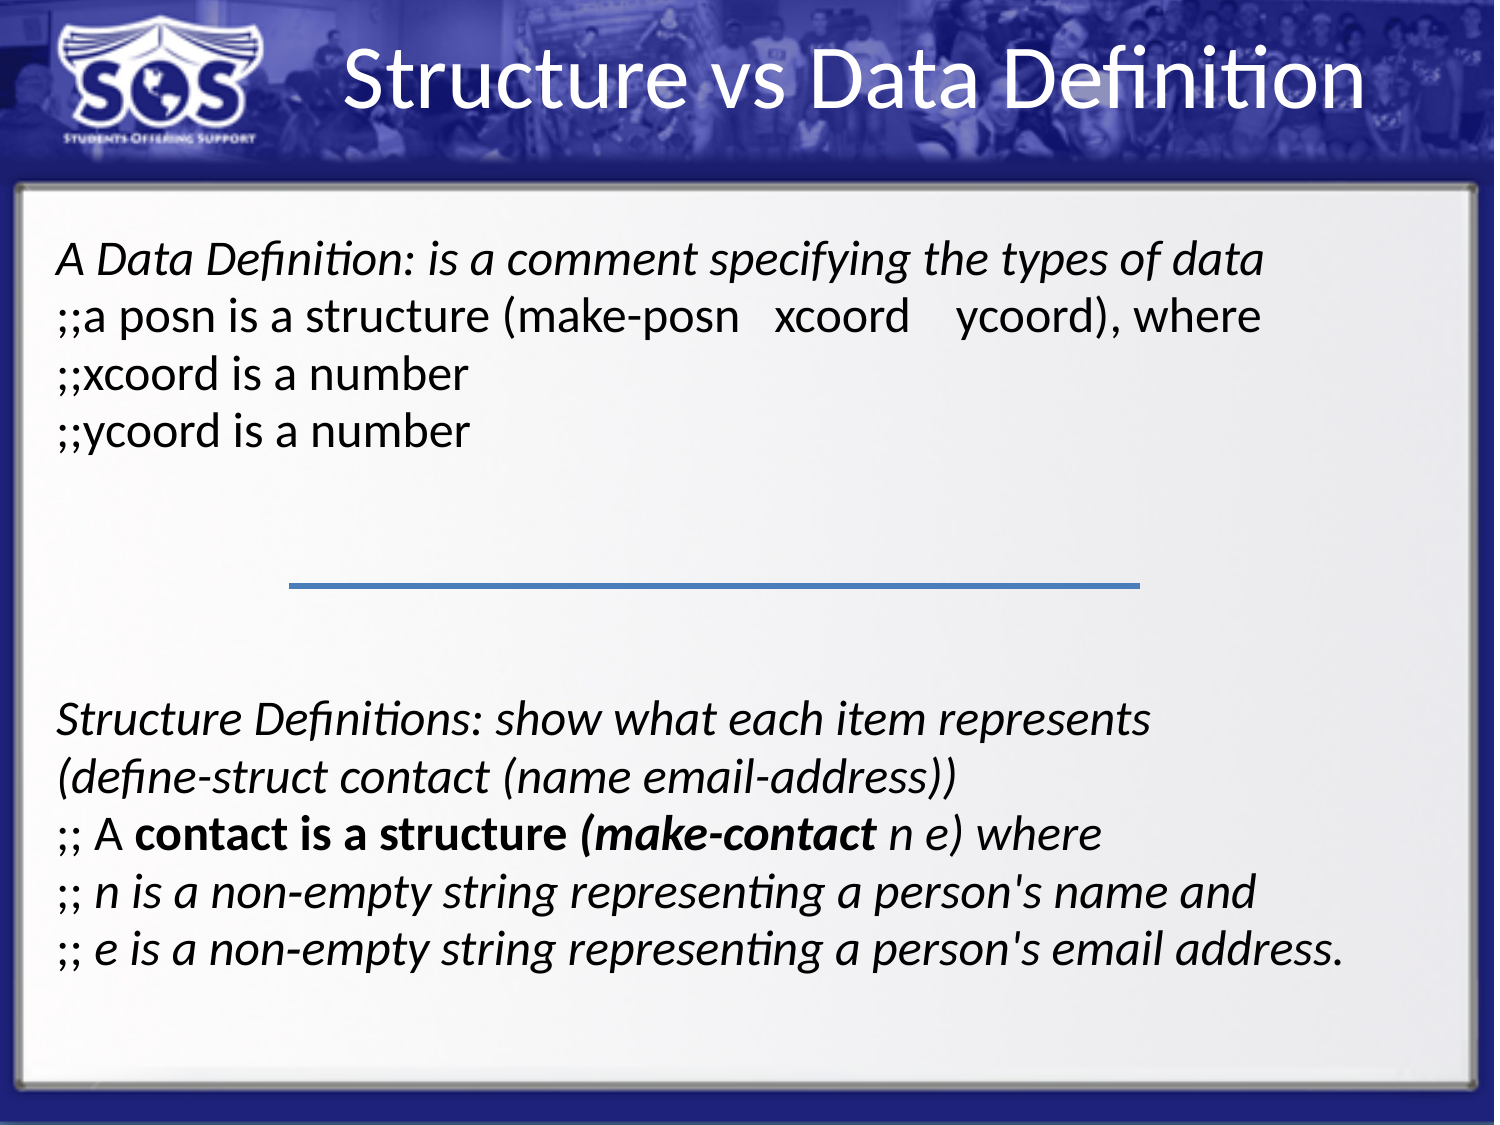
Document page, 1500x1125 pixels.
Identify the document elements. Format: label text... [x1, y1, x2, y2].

picture [0, 0, 1494, 1125]
text_box A Data Definition: is a comment specifying the types of data ;;a posn is a structure (make-posn xcoord ycoord), where ;;xcoord is a number ;;ycoord is a number Structure Definitions: show what each item represents (define-struct contact (name email-address)) ;; A contact is a structure (make-contact n e) where ;; n is a non‐empty string representing a person's name and ;; e is a non‐empty string representing a person's email address. [41, 230, 1459, 1125]
text_box Structure vs Data Definition [230, 30, 1483, 157]
